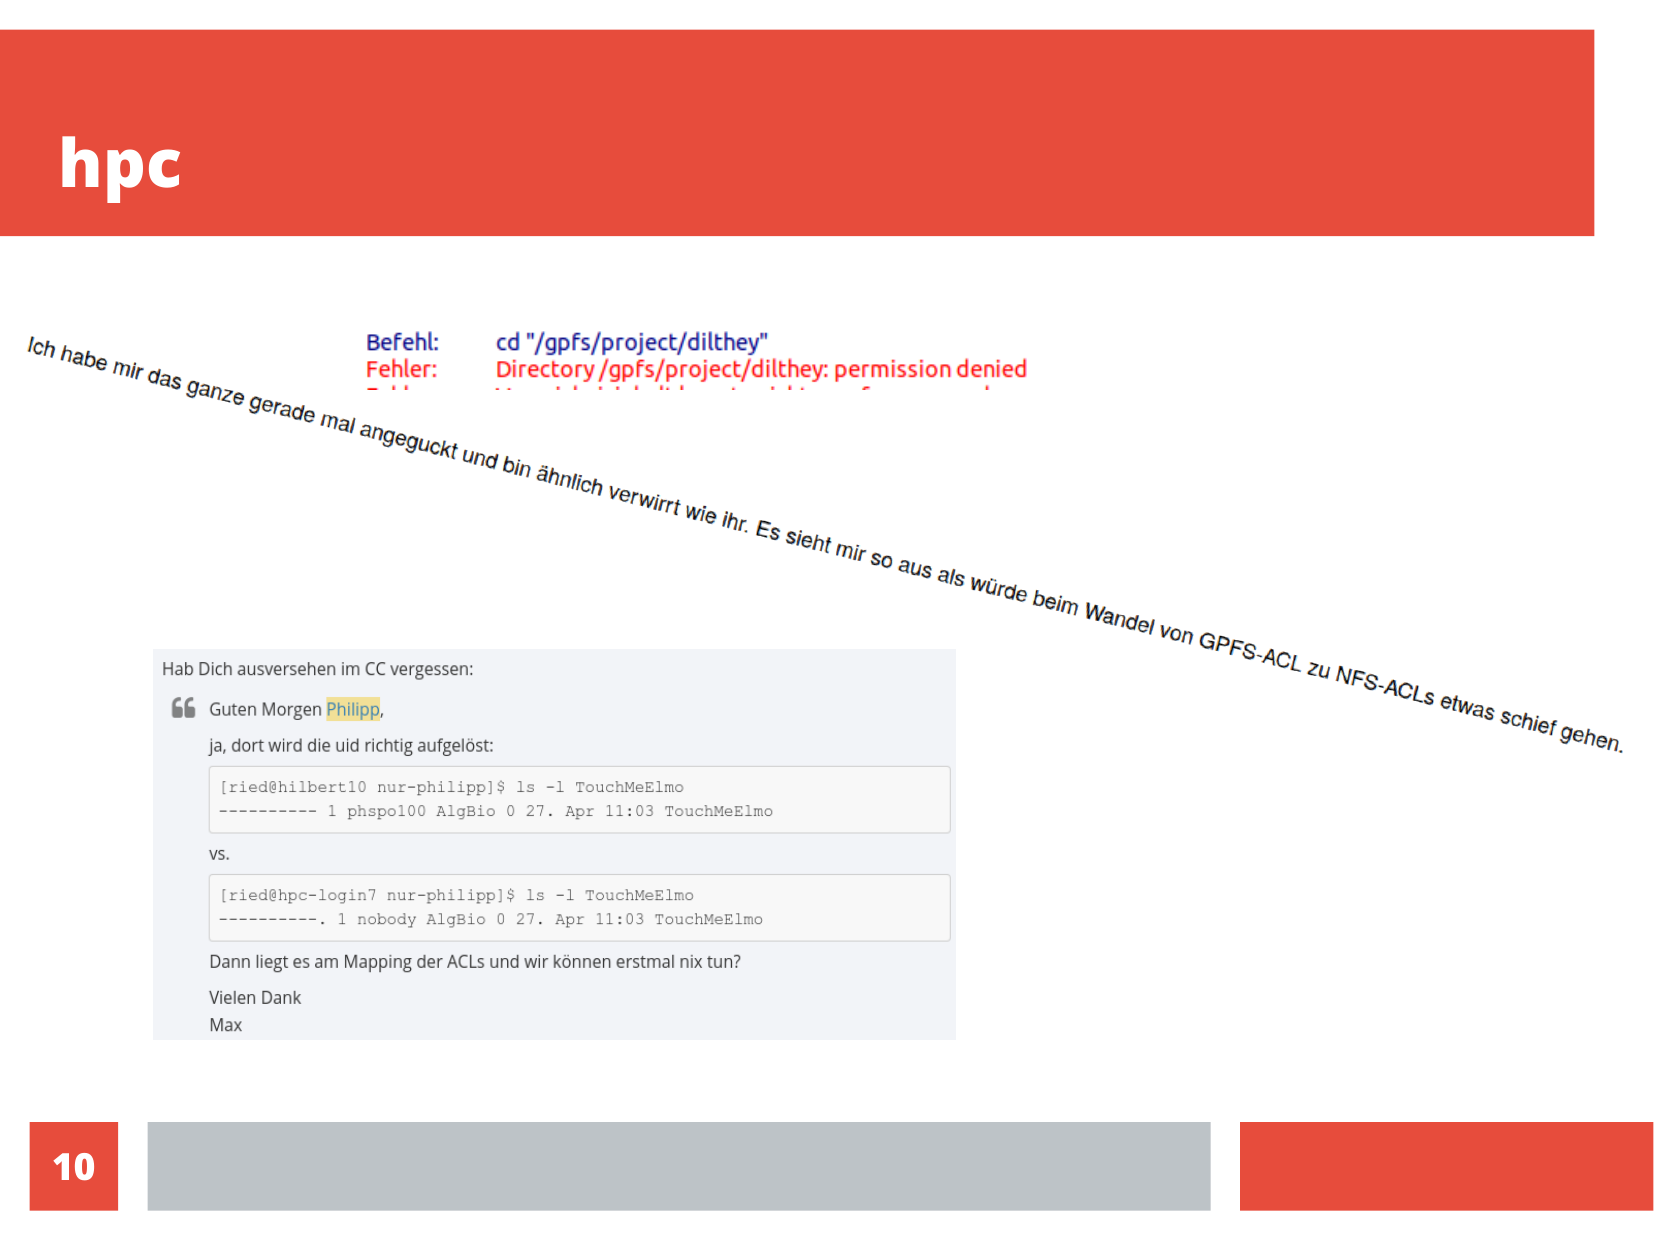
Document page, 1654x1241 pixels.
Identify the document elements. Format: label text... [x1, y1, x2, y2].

picture [363, 330, 1052, 390]
picture [153, 649, 956, 1040]
picture [21, 330, 1632, 761]
title hpc [59, 59, 1595, 207]
